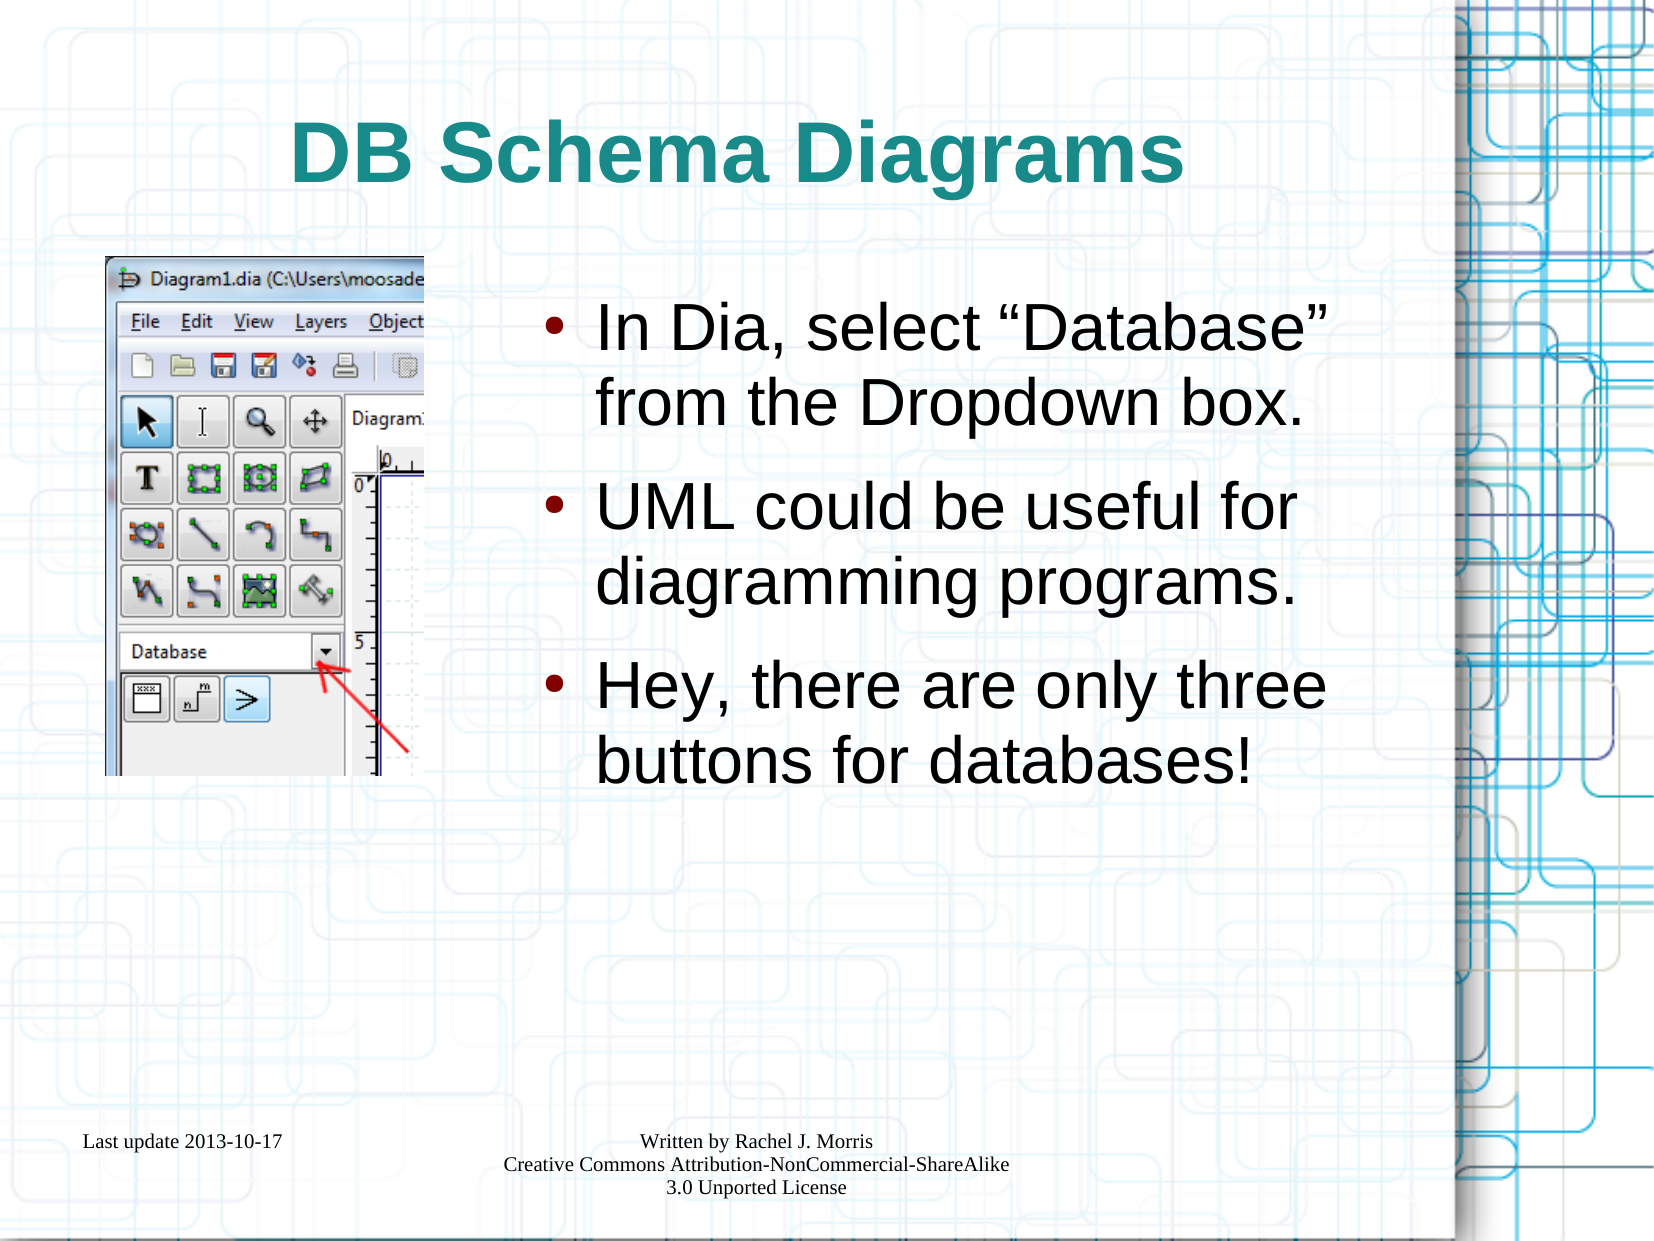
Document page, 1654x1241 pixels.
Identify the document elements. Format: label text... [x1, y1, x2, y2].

picture [0, 0, 1654, 1241]
list In Dia, select “Database” from the Dropdown box. UML could be useful for diagramming programs. Hey, there are only three buttons for databases! [525, 290, 1418, 1010]
title DB Schema Diagrams [59, 49, 1418, 257]
